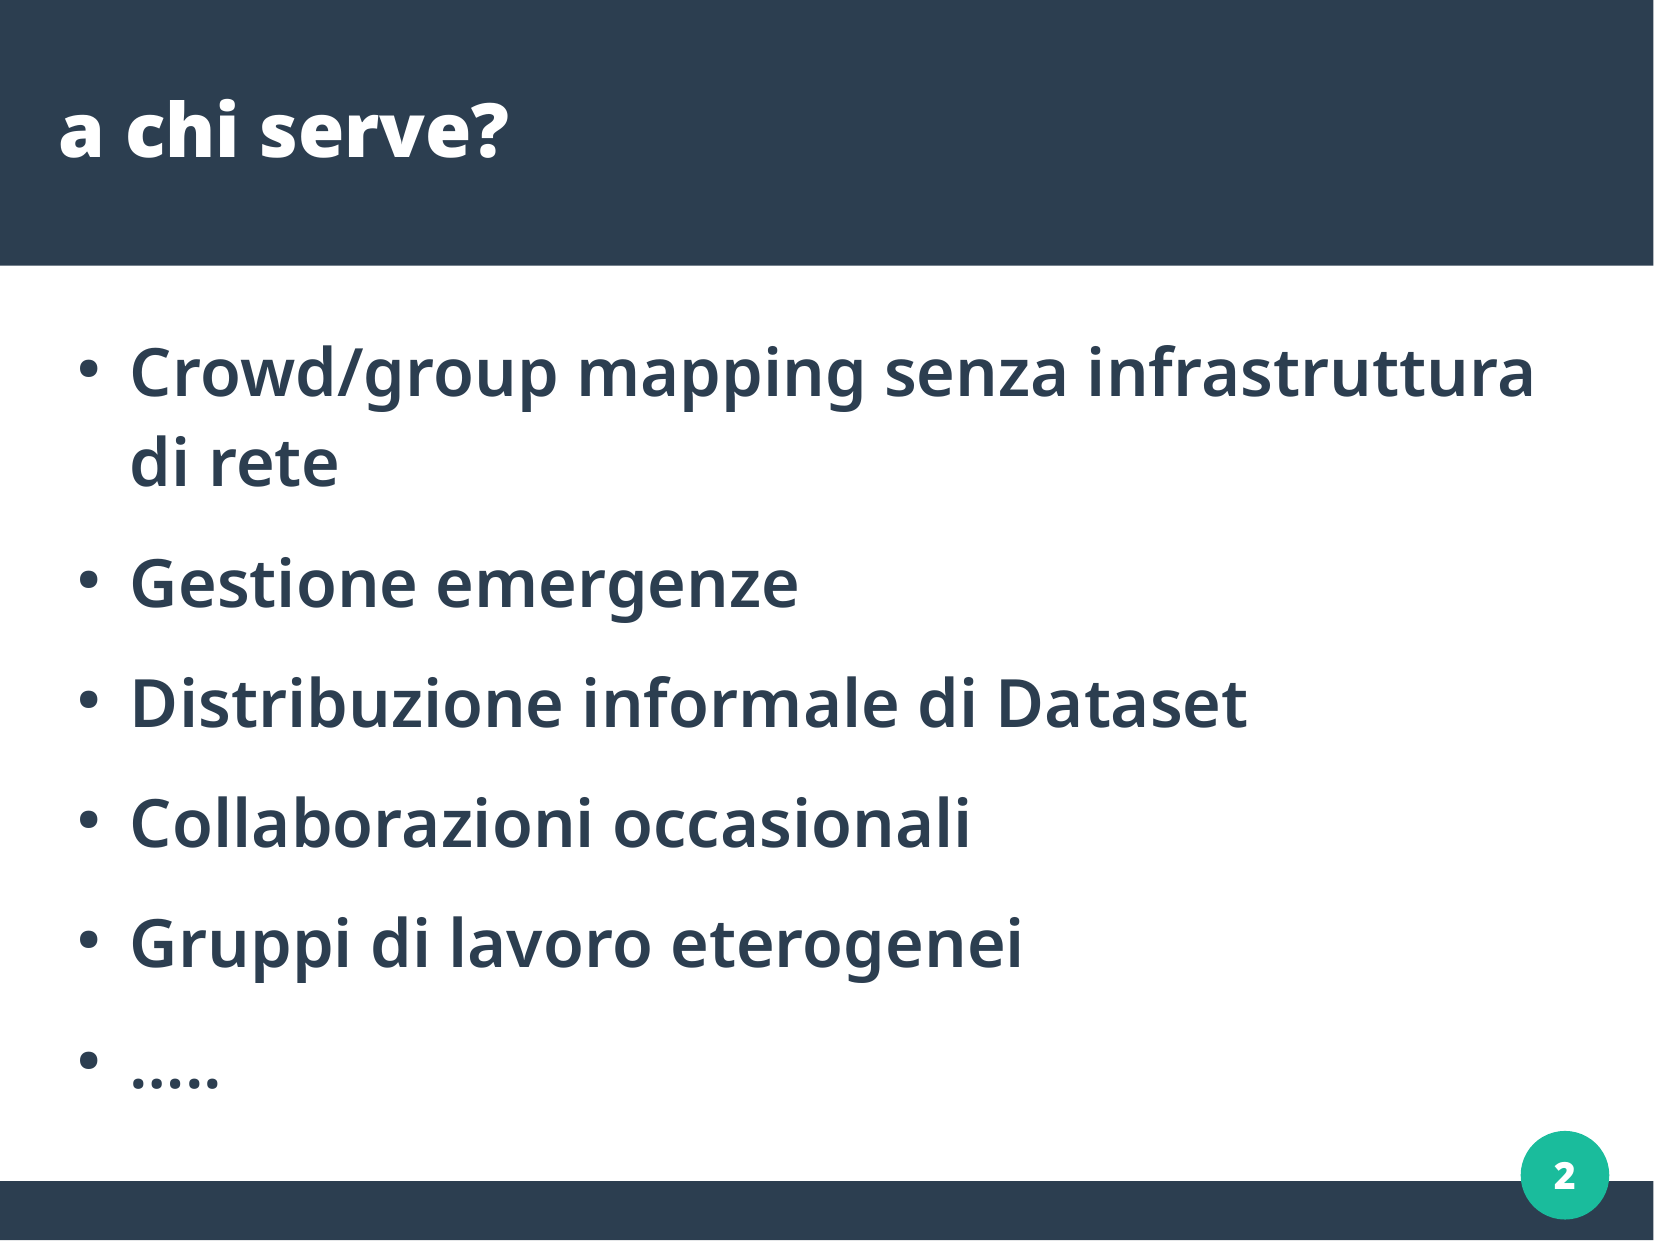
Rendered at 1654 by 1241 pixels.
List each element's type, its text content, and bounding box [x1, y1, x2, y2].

title a chi serve? [59, 49, 1595, 207]
list Crowd/group mapping senza infrastruttura di rete Gestione emergenze Distribuzione informale di Dataset Collaborazioni occasionali Gruppi di lavoro eterogenei ….. [59, 324, 1595, 1152]
